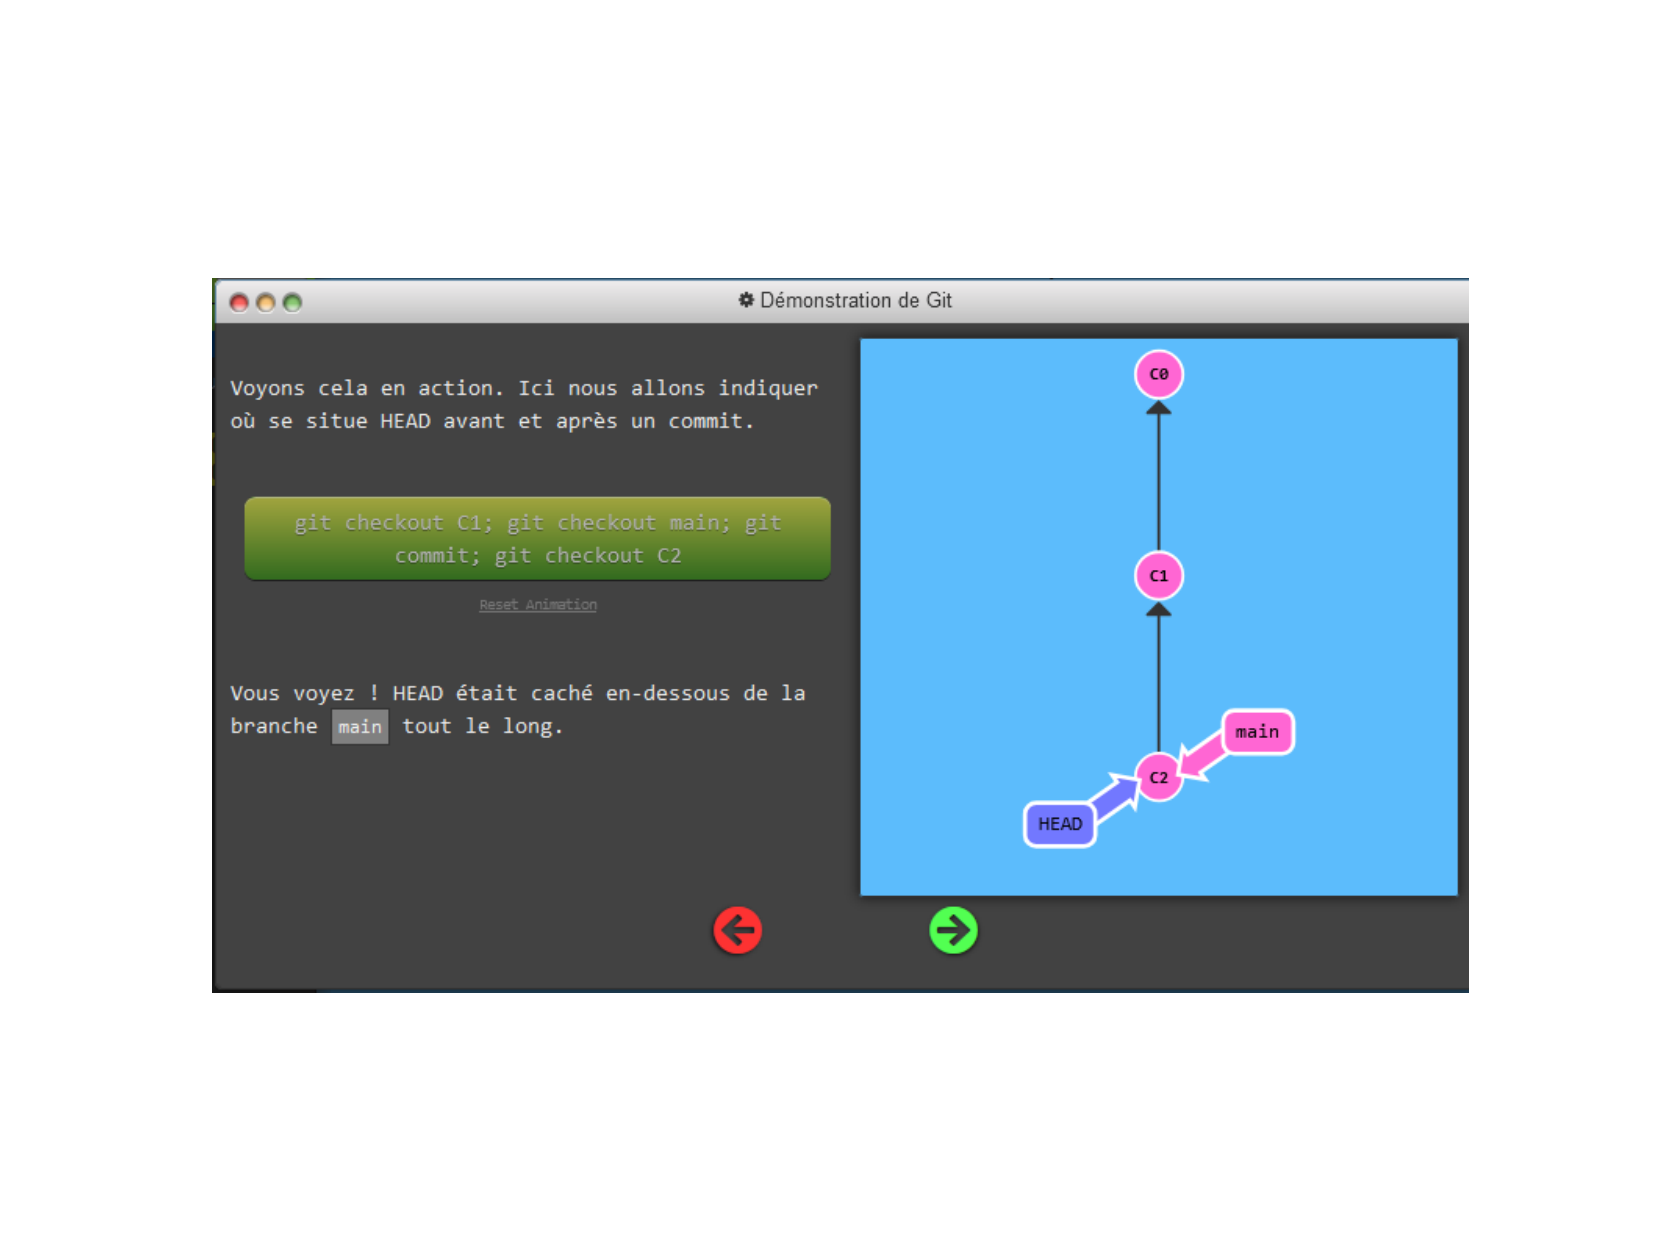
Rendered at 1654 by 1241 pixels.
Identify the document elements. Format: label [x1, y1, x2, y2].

picture [212, 278, 1469, 993]
